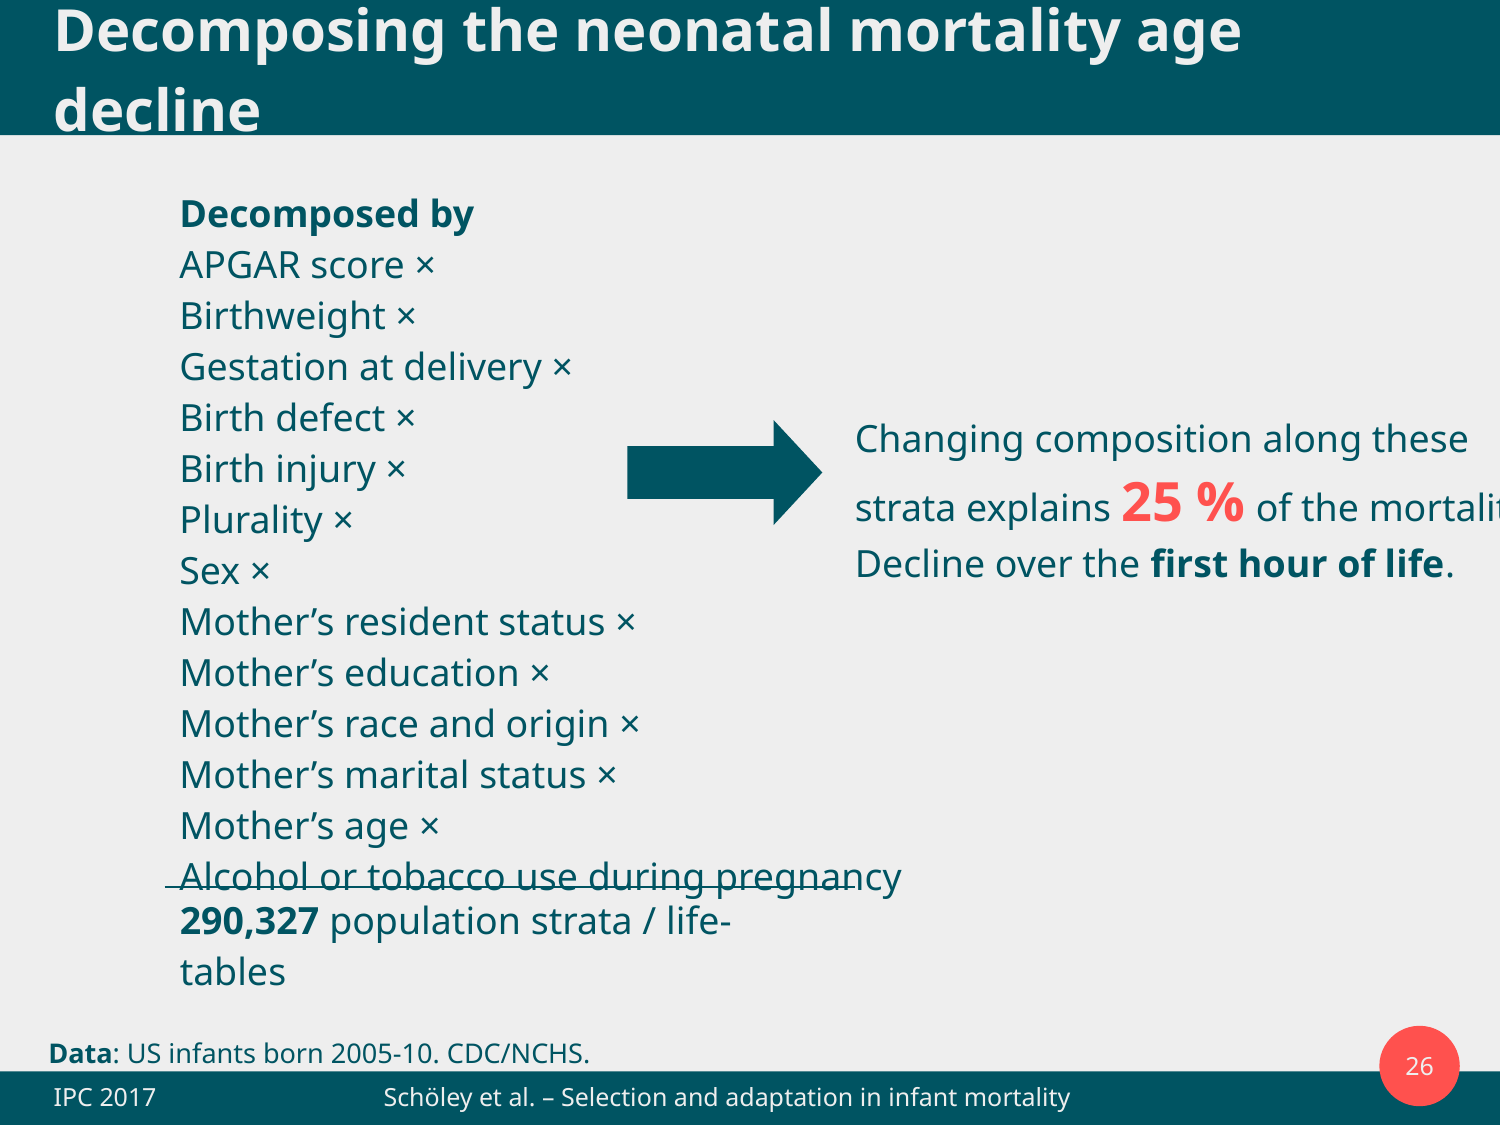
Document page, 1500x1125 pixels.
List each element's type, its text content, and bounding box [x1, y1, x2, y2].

text_box 290,327 population strata / life-tables [165, 887, 826, 952]
title Decomposing the neonatal mortality age decline [53, 0, 1447, 141]
text_box Data: US infants born 2005-10. CDC/NCHS. [33, 1026, 931, 1078]
text_box Changing composition along these strata explains 25 % of the mortality Decline over the first hour of life. [877, 404, 1500, 591]
text_box Decomposed by APGAR score × Birthweight × Gestation at delivery × Birth defect × Birth injury × Plurality × Sex × Mother’s resident status × Mother’s education × Mother’s race and origin × Mother’s marital status × Mother’s age × Alcohol or tobacco use during pregnancy [164, 179, 877, 889]
